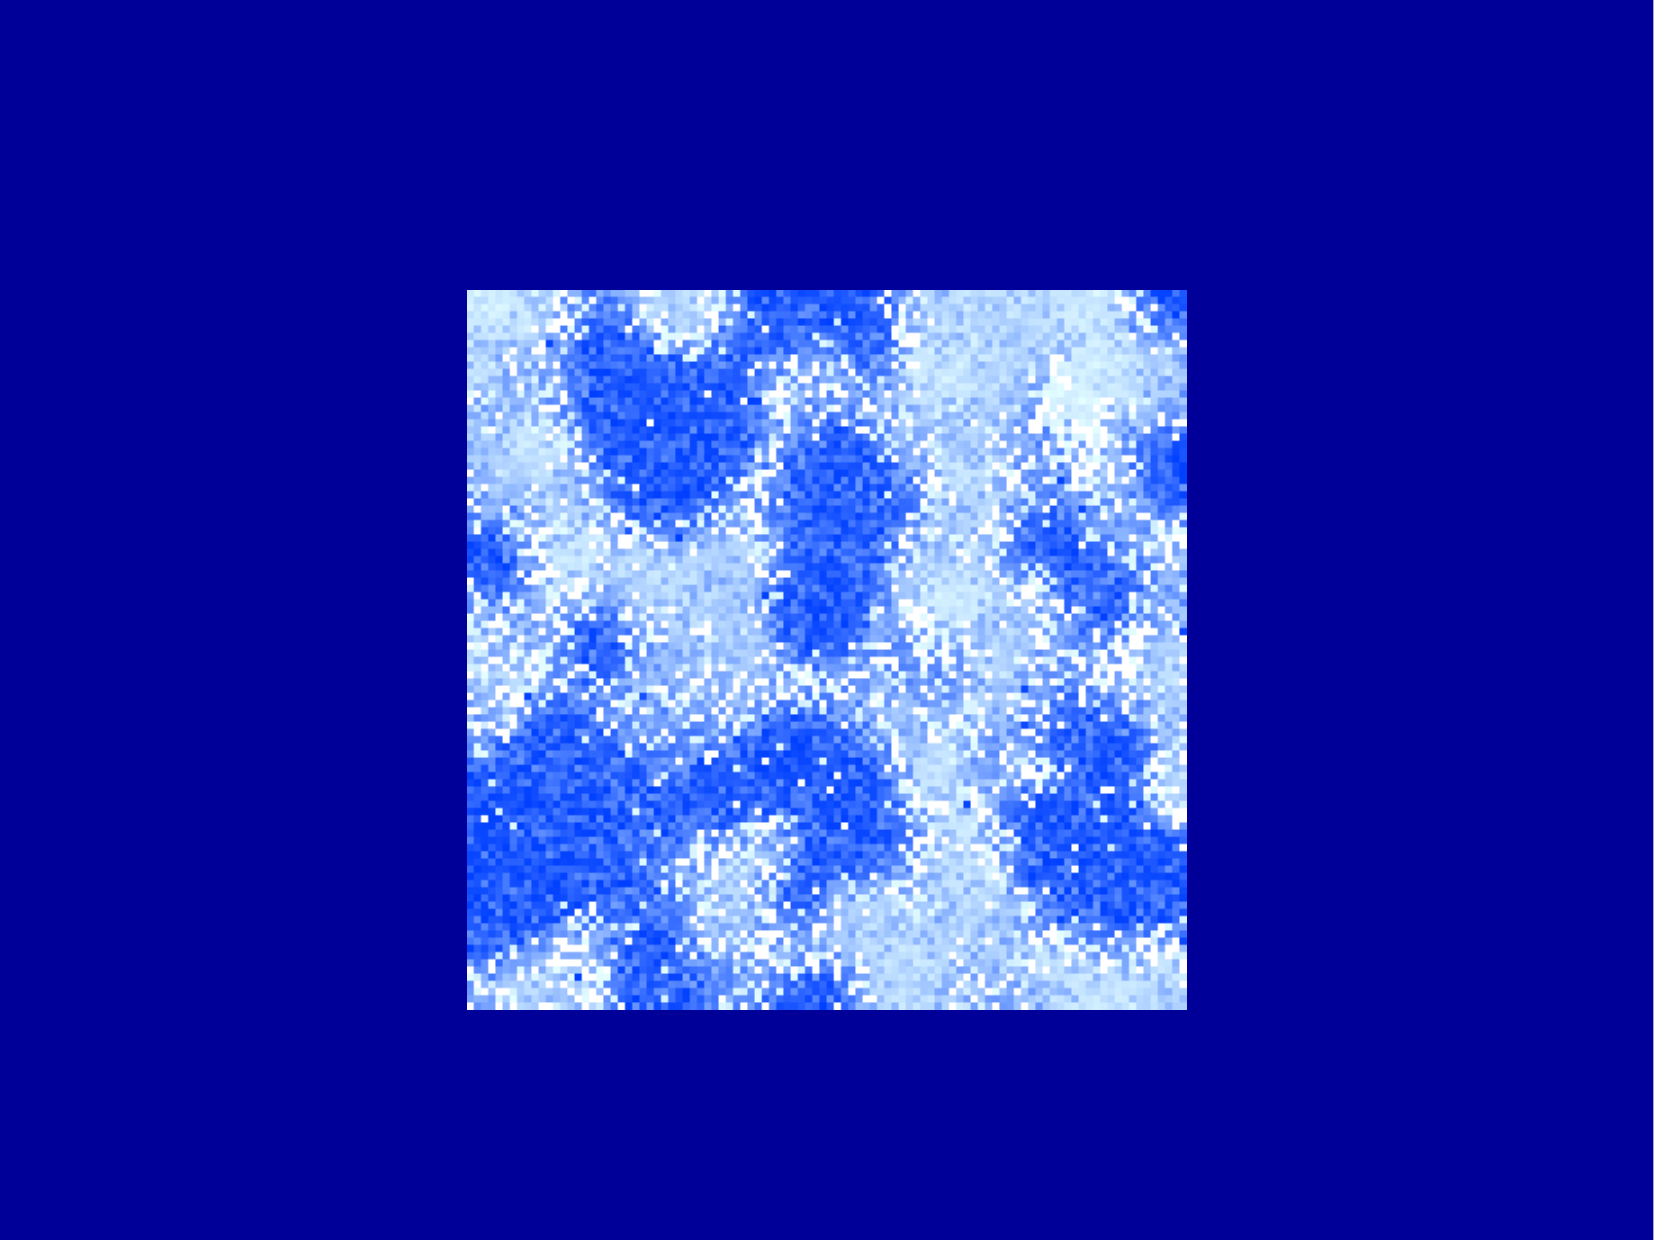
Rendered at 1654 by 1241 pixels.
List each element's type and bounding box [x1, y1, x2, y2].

picture [467, 290, 1187, 1010]
